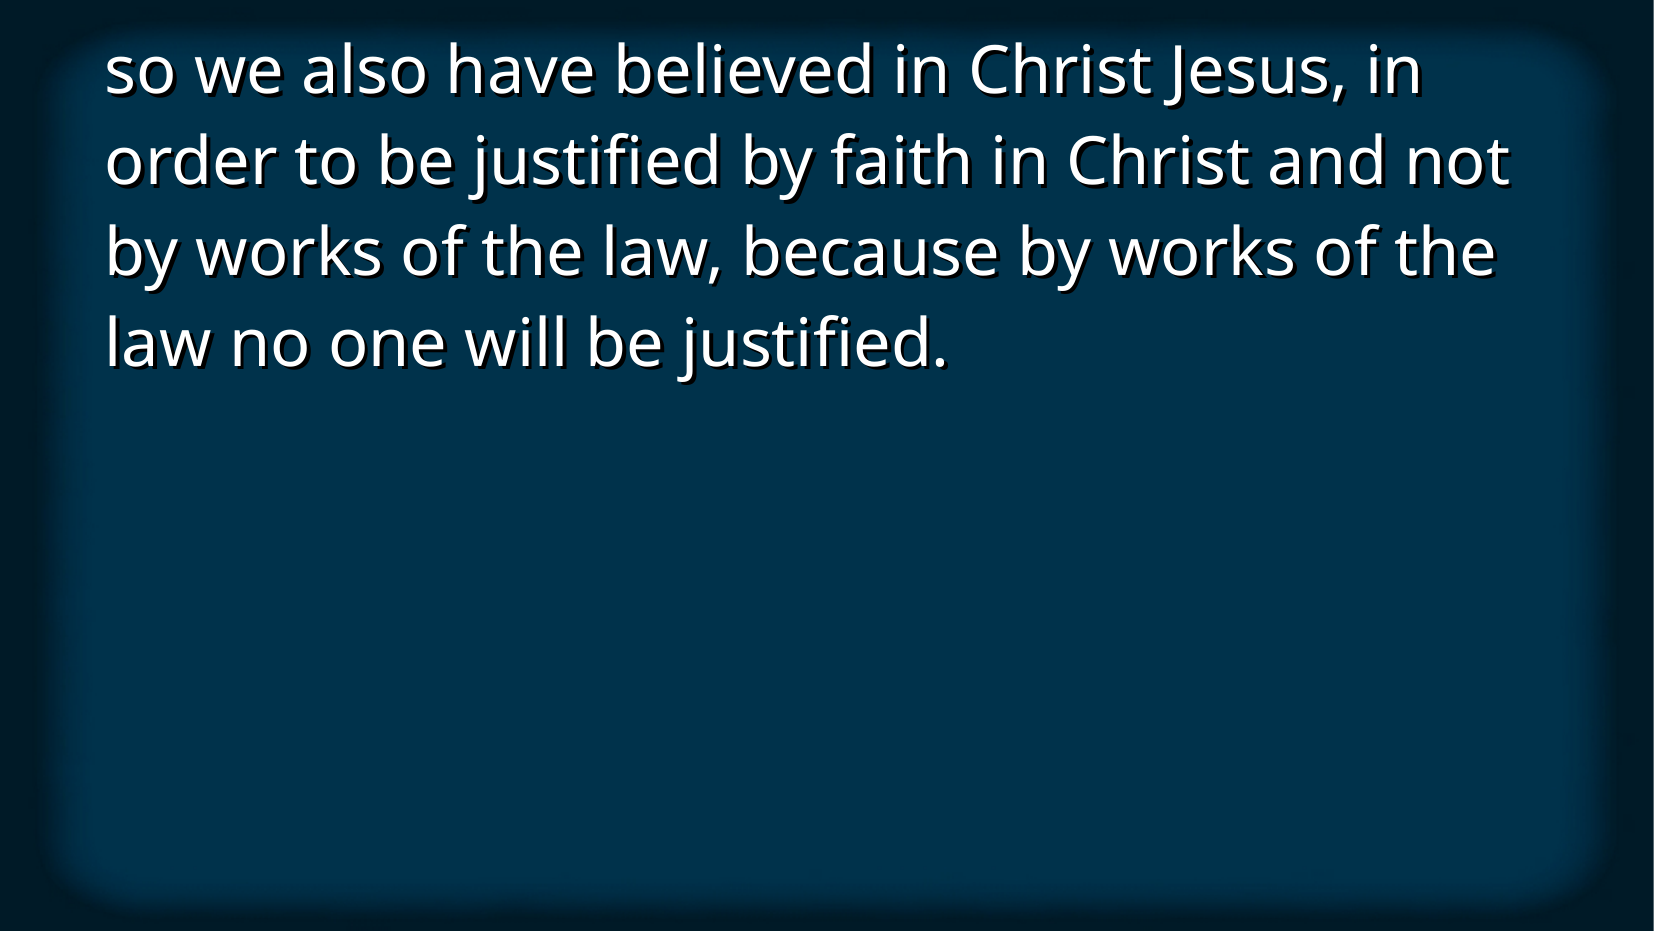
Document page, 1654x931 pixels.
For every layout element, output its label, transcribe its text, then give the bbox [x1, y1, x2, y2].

picture [0, 0, 1654, 931]
text_box so we also have believed in Christ Jesus, in order to be justified by faith in Christ and not by works of the law, because by works of the law no one will be justified. [90, 15, 1576, 385]
